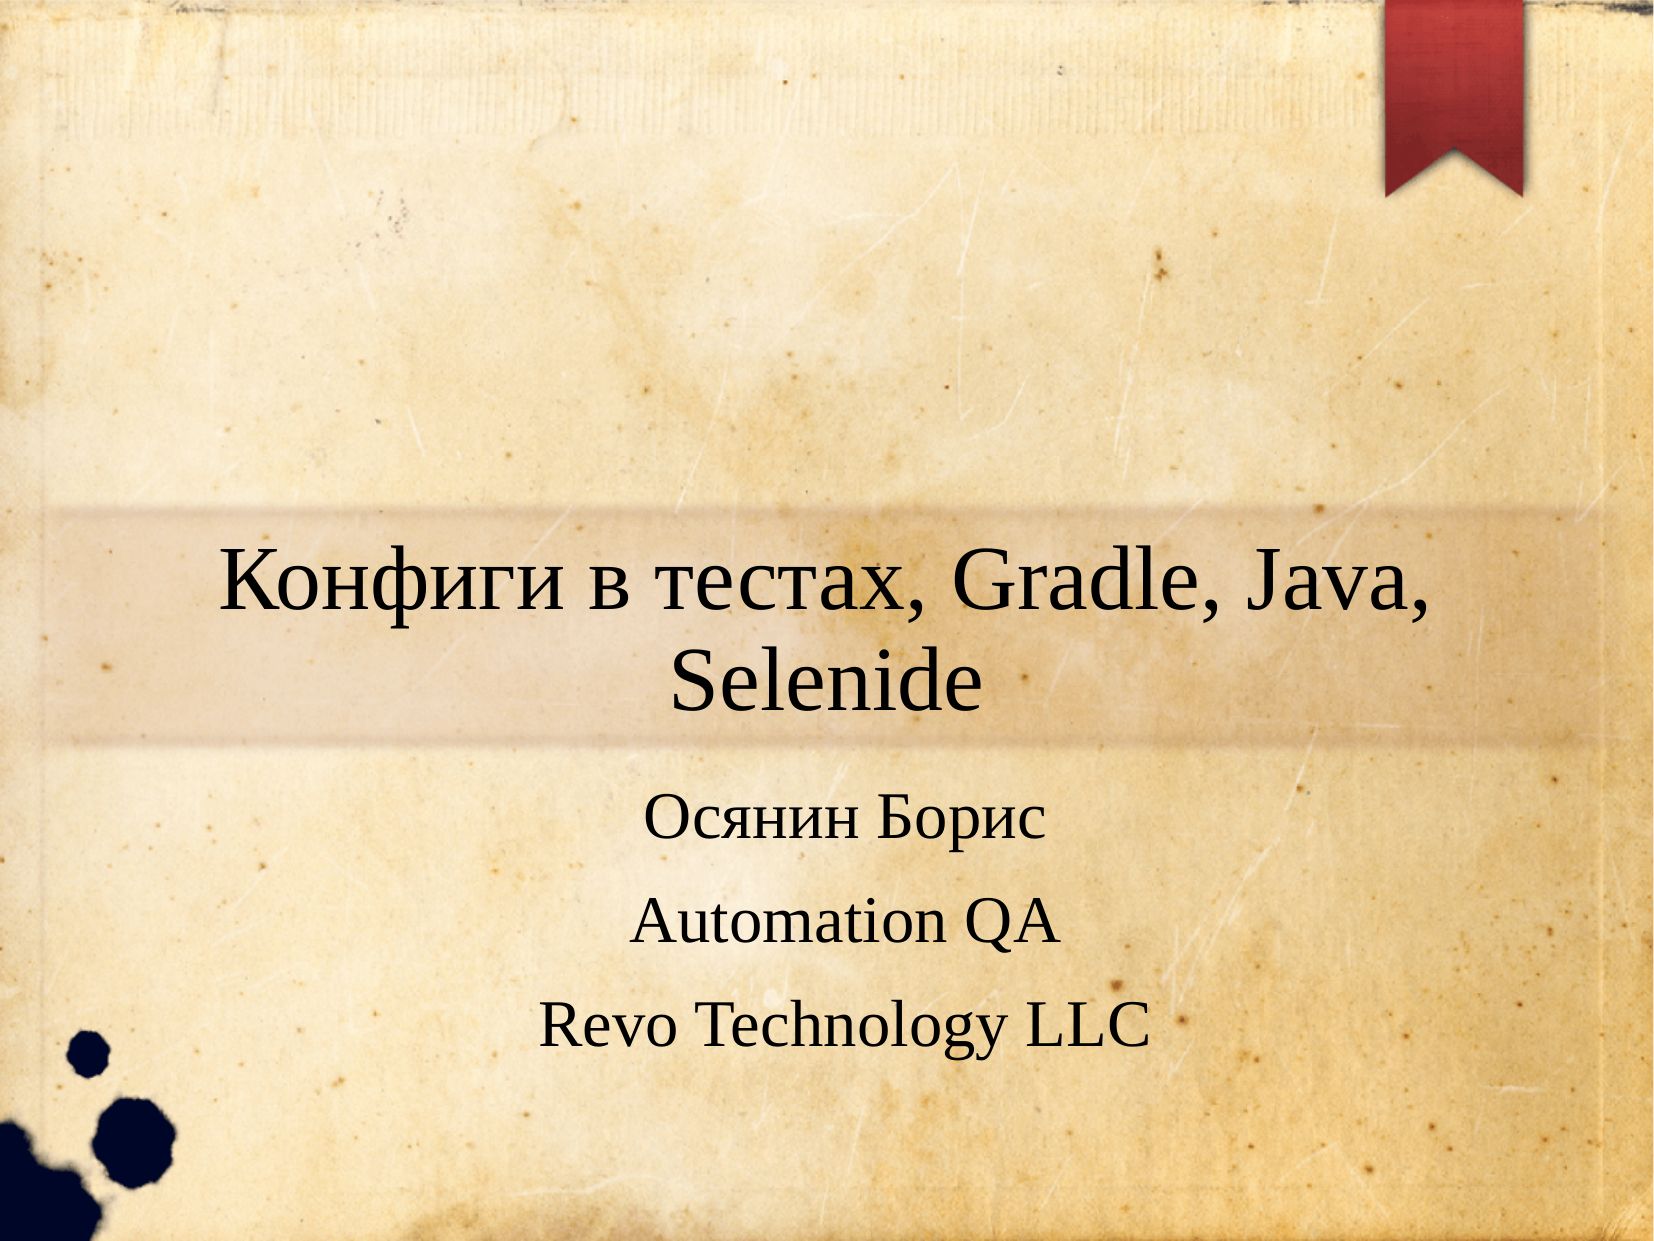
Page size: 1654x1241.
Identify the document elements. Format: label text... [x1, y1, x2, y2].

list Осянин Борис Automation QA Revo Technology LLC [82, 779, 1538, 1205]
title Конфиги в тестах, Gradle, Java, Selenide [82, 525, 1571, 733]
picture [0, 0, 1654, 1241]
